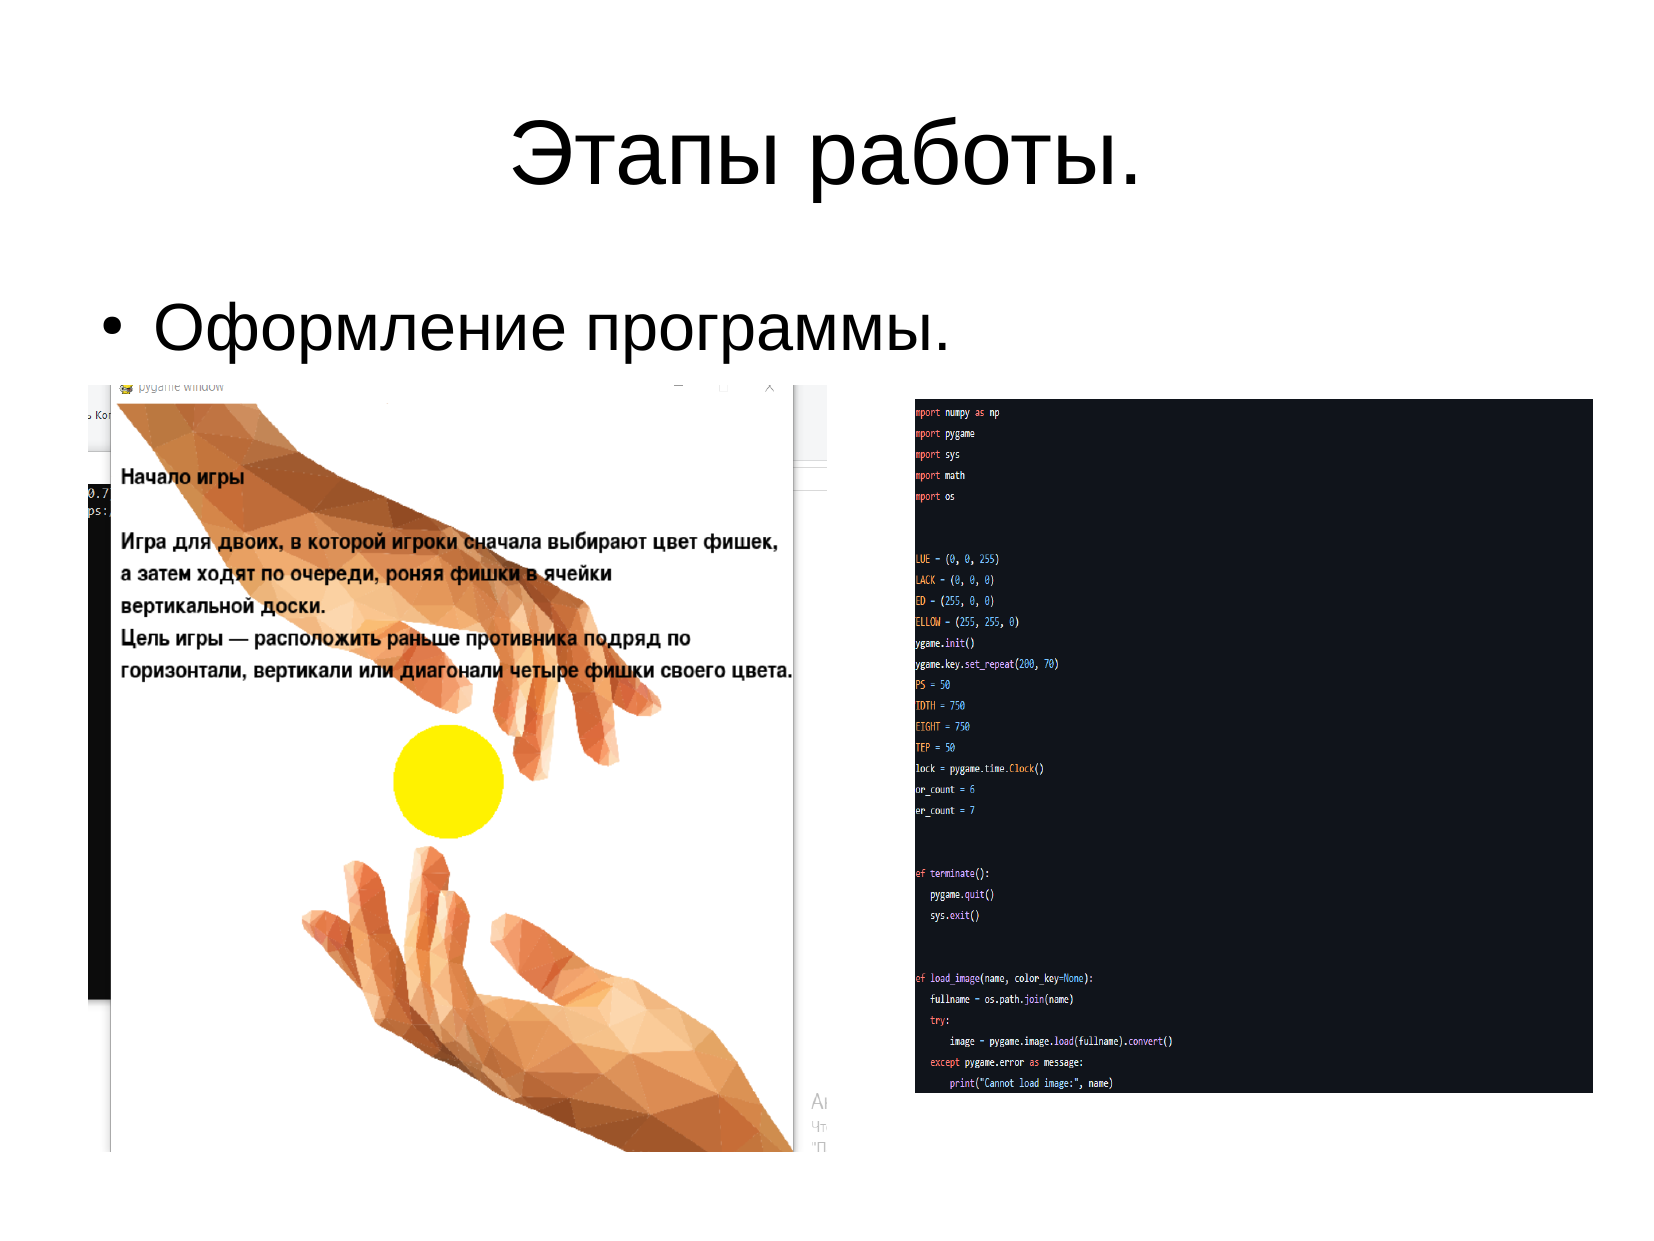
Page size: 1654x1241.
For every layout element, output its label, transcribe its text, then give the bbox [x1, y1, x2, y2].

title Этапы работы. [82, 49, 1571, 257]
list Оформление программы. [82, 290, 1571, 1109]
picture [915, 399, 1593, 1093]
picture [88, 385, 827, 1152]
